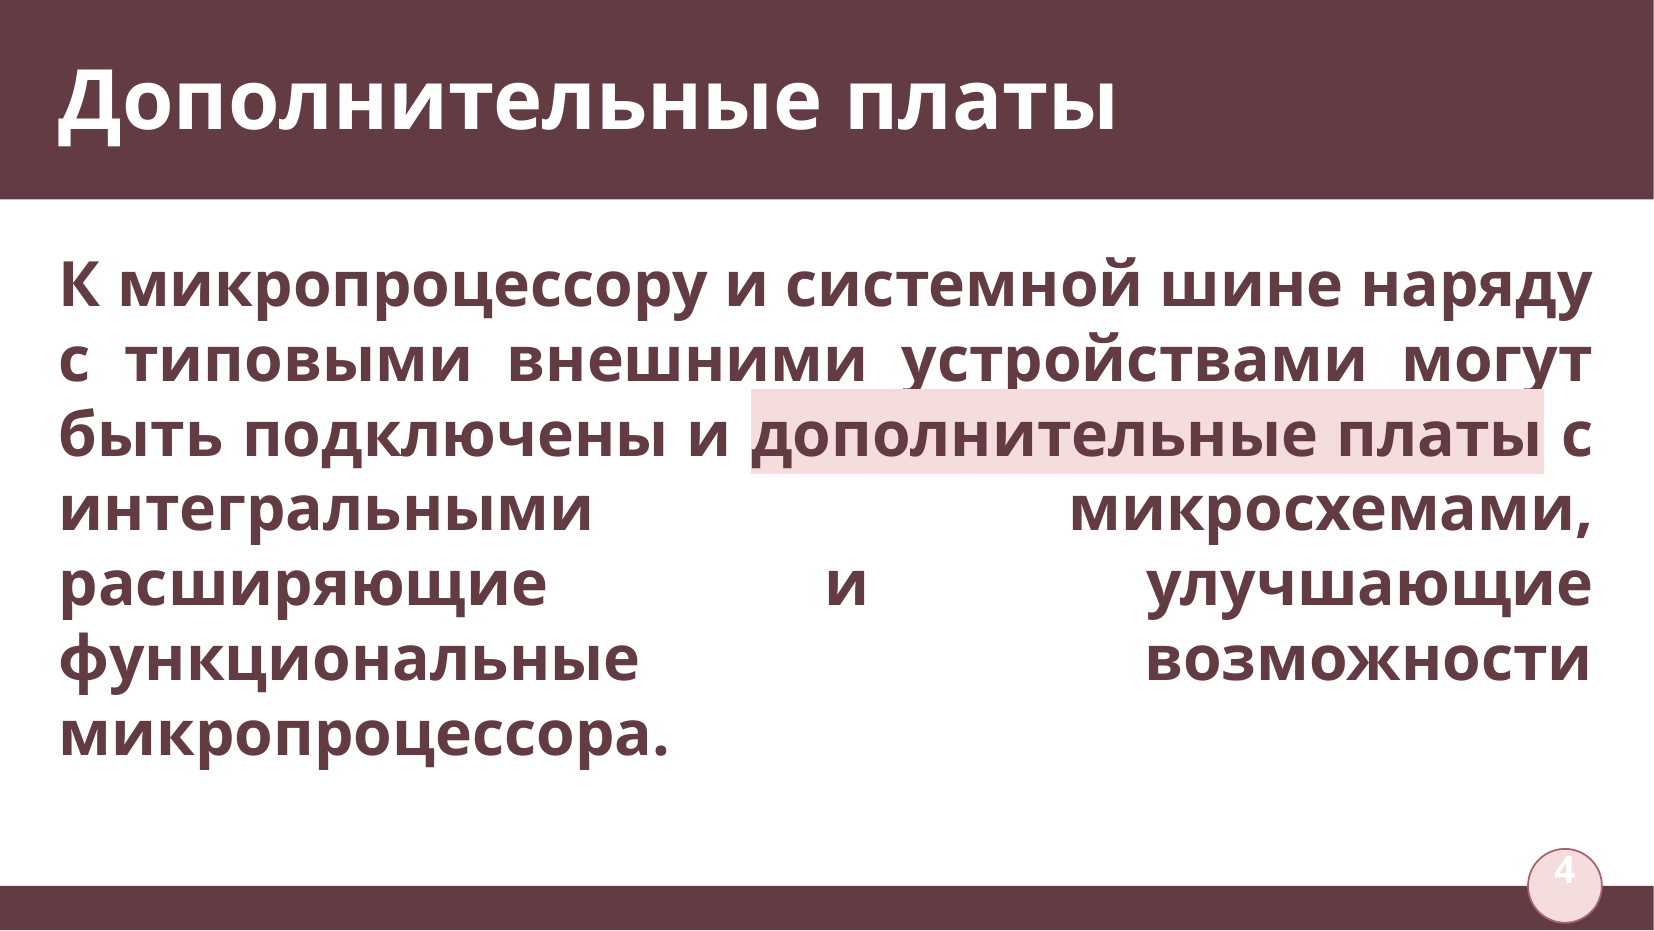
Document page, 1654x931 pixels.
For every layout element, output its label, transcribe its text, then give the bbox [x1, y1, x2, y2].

list К микропроцессору и системной шине наряду с типовыми внешними устройствами могут быть подключены и дополнительные платы с интегральными микросхемами, расширяющие и улучшающие функциональные возможности микропроцессора. [59, 243, 1595, 864]
title Дополнительные платы [59, 37, 1595, 155]
